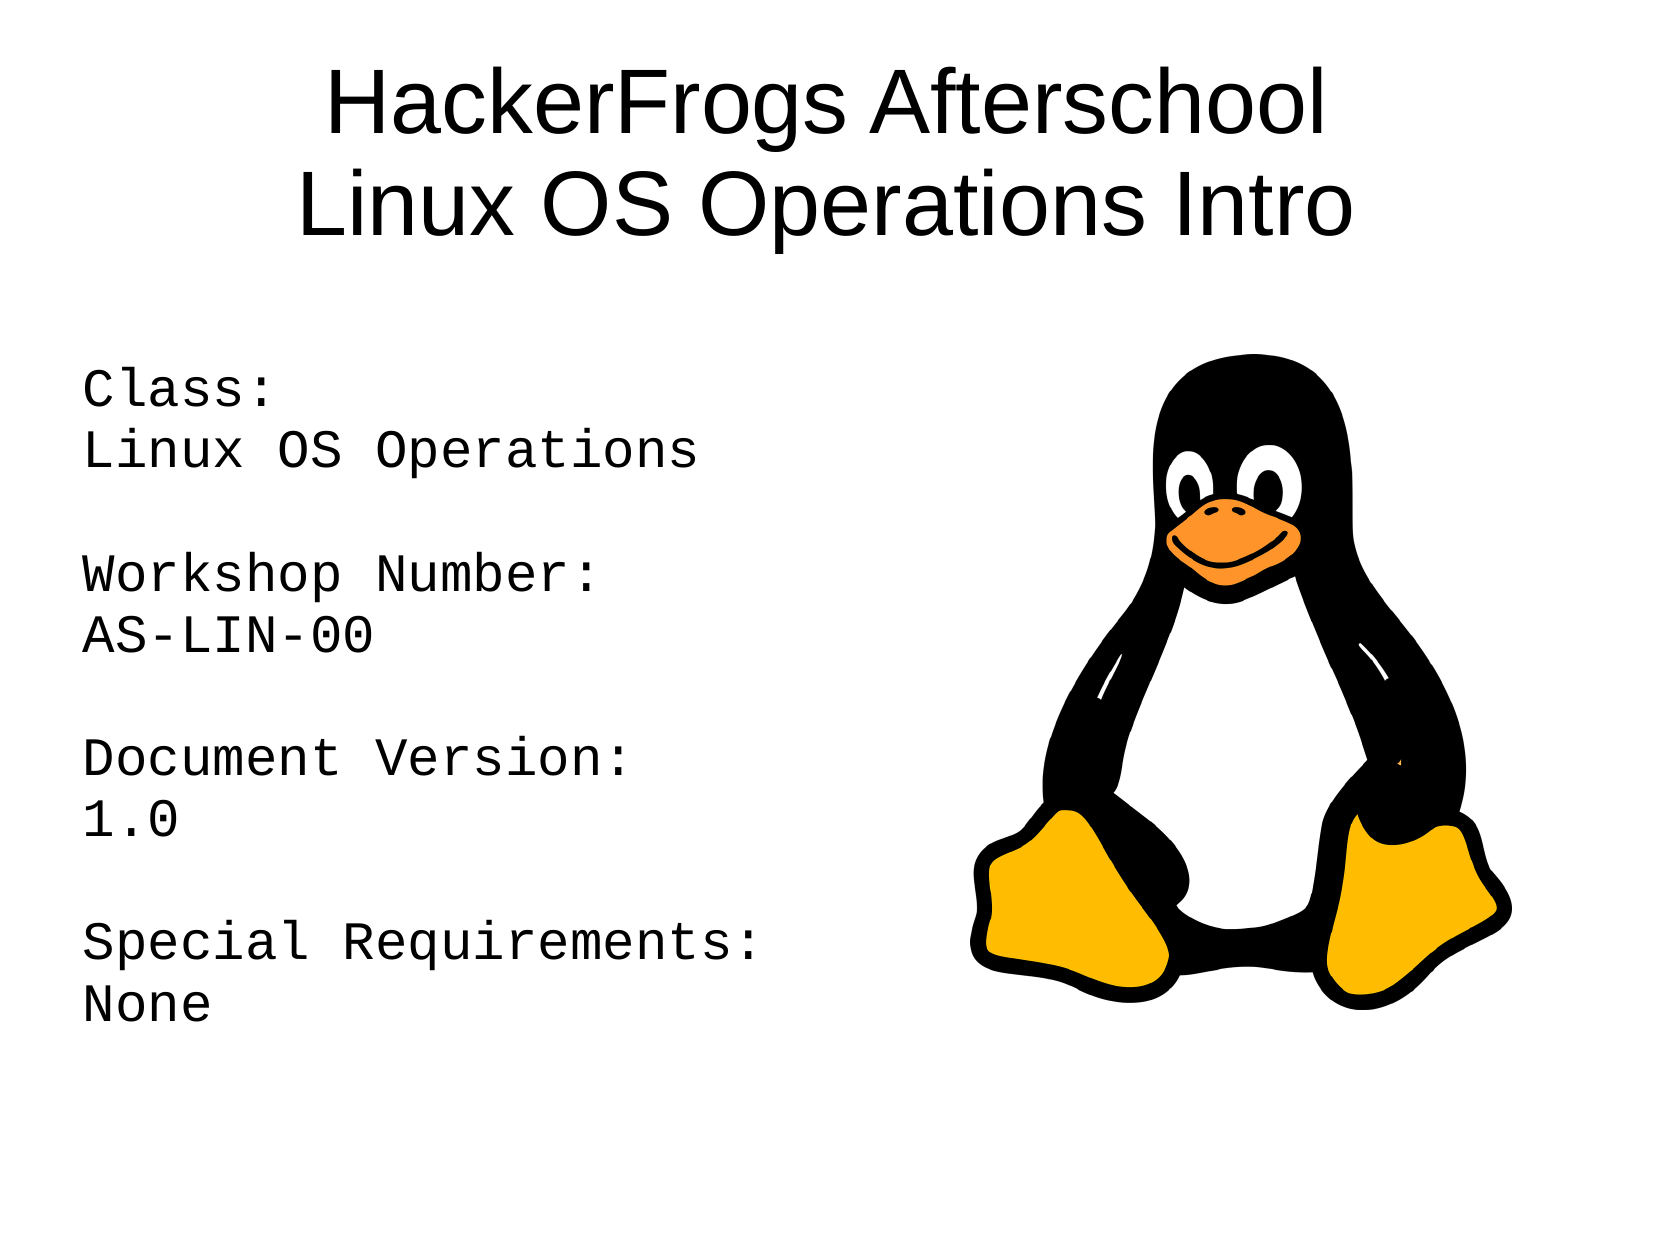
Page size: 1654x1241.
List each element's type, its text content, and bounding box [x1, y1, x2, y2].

picture [970, 354, 1512, 1010]
subtitle Class: Linux OS Operations Workshop Number: AS-LIN-00 Document Version: 1.0 Special Requirements: None [82, 290, 1571, 1109]
title HackerFrogs Afterschool Linux OS Operations Intro [82, 49, 1571, 257]
